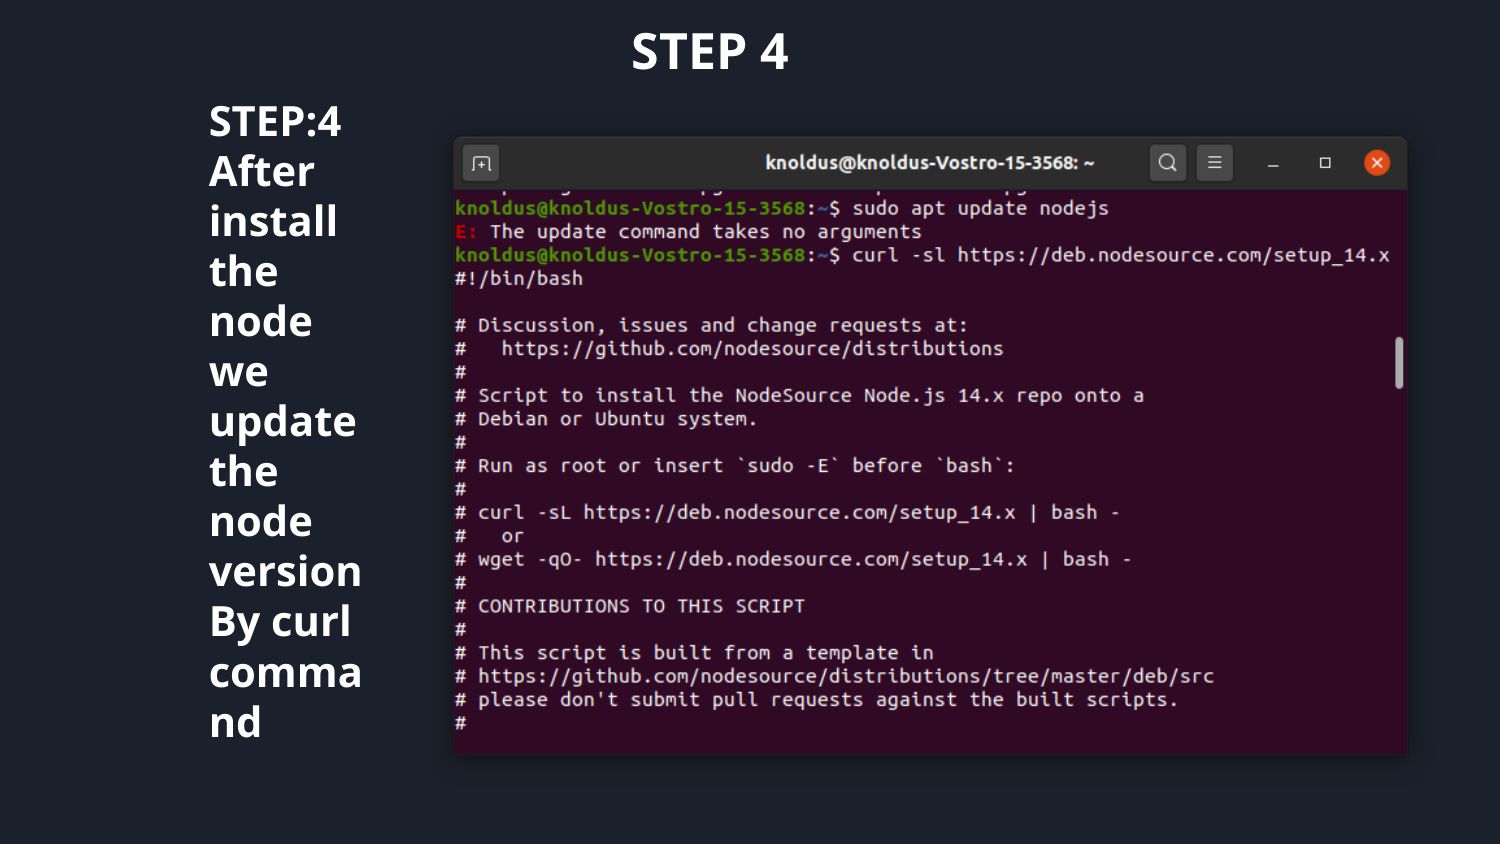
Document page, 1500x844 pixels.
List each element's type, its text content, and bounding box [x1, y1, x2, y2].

text_box STEP:4 After install the node we update the node version By curl command [193, 80, 397, 761]
picture [420, 107, 1441, 792]
text_box STEP 4 [408, 4, 1033, 95]
